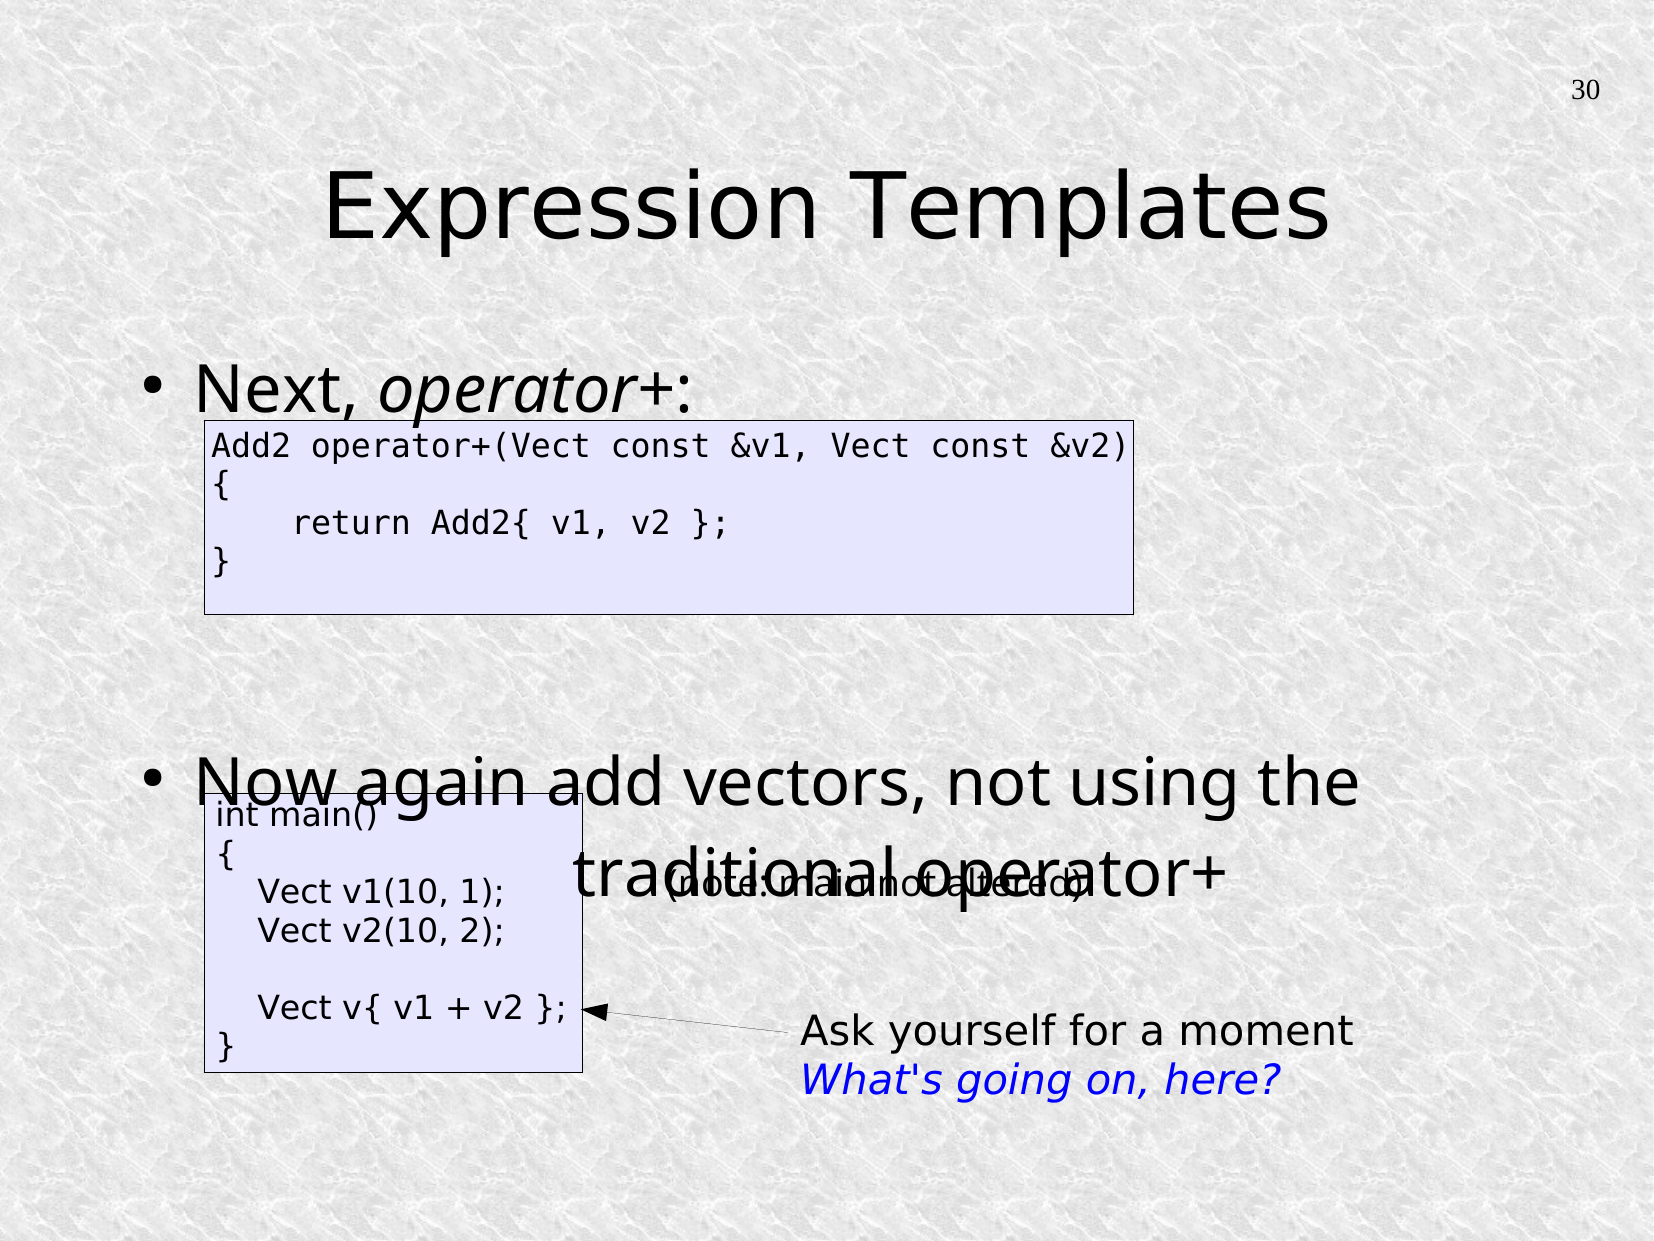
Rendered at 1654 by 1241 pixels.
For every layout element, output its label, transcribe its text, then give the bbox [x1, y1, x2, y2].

text_box Ask yourself for a moment What's going on, here? [800, 1007, 1355, 1105]
list Next, operator+: Now again add vectors, not using the traditional operator+ [123, 341, 1586, 1241]
text_box Add2 operator+(Vect const &v1, Vect const &v2) { return Add2{ v1, v2 }; } [211, 426, 1132, 620]
text_box (note: main not altered) [666, 856, 1119, 902]
text_box int main() { Vect v1(10, 1); Vect v2(10, 2); Vect v{ v1 + v2 }; } [215, 796, 568, 1066]
title Expression Templates [121, 102, 1534, 310]
picture [0, 0, 1654, 1241]
